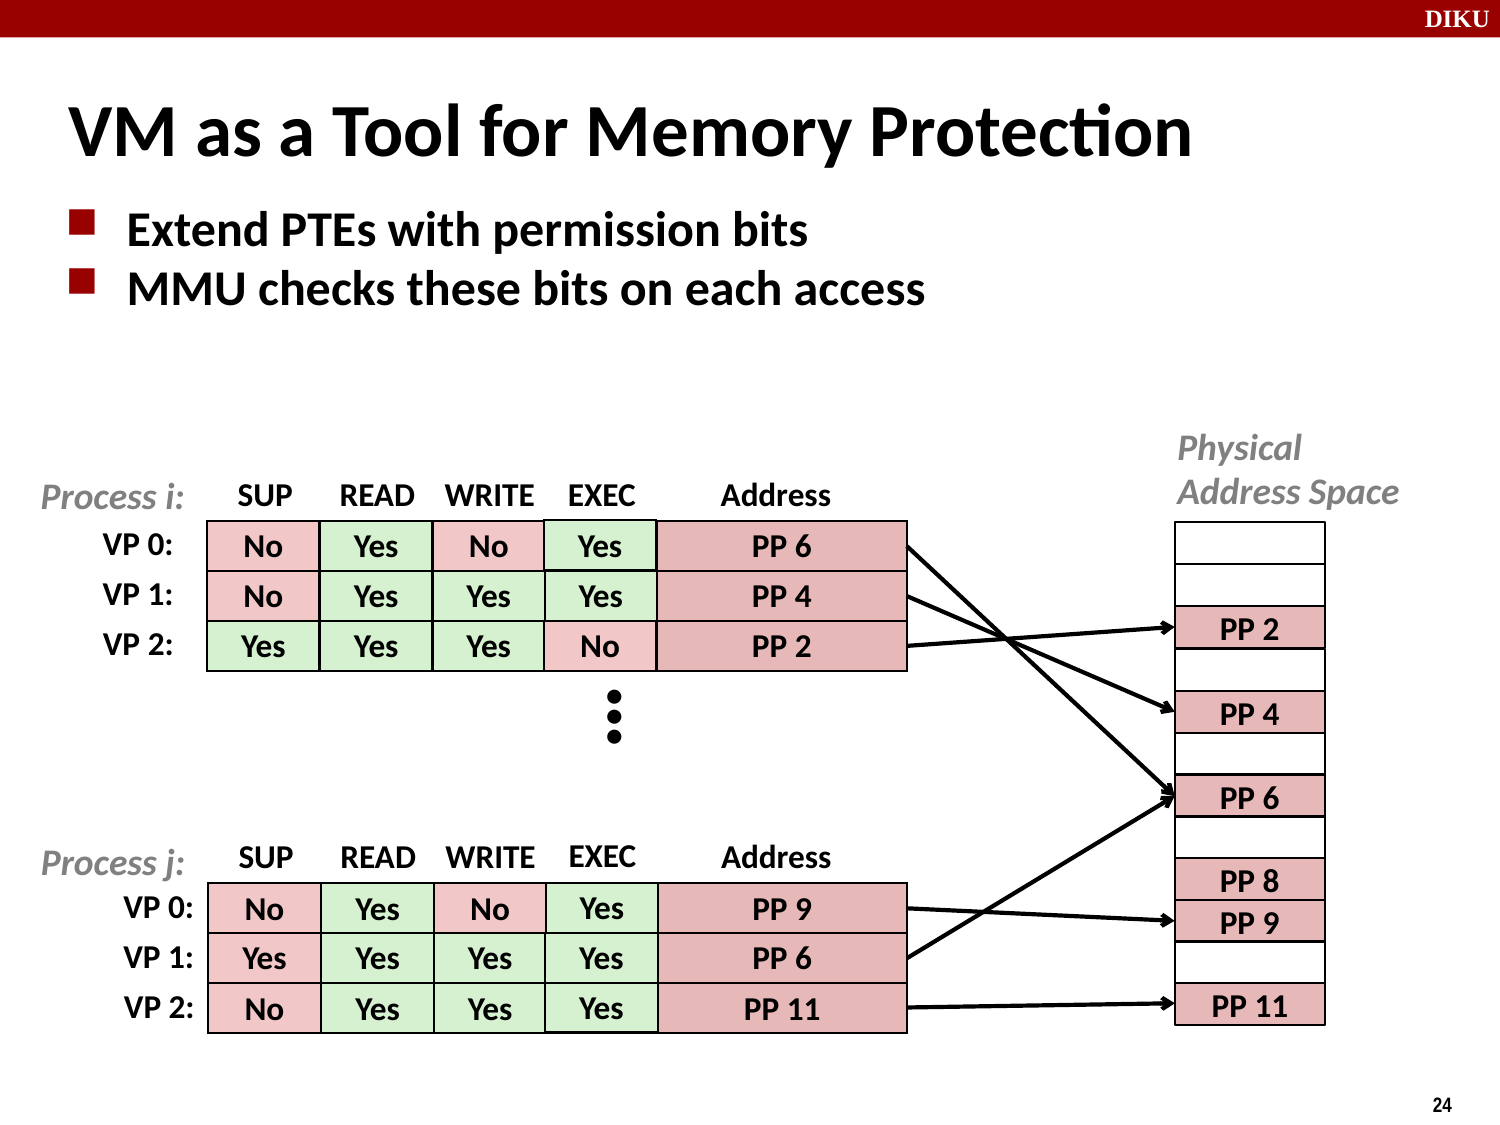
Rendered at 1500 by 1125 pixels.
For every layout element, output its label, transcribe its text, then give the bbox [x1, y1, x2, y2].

text_box PP 9 [1174, 900, 1325, 940]
text_box PP 6 [657, 521, 907, 571]
text_box Yes [432, 571, 544, 621]
text_box PP 4 [1174, 690, 1325, 732]
text_box No [206, 521, 320, 571]
text_box Physical Address Space [1162, 418, 1438, 522]
text_box VP 2: [88, 620, 189, 675]
text_box Yes [320, 521, 432, 571]
text_box PP 6 [658, 933, 908, 983]
text_box PP 4 [658, 571, 907, 621]
text_box SUP [222, 471, 308, 521]
text_box Yes [432, 621, 544, 671]
text_box Yes [206, 621, 320, 671]
text_box READ [324, 471, 429, 521]
text_box Yes [321, 933, 433, 983]
text_box No [210, 883, 321, 933]
text_box Yes [544, 570, 658, 621]
text_box Yes [545, 882, 658, 933]
text_box Yes [544, 520, 657, 571]
text_box Yes [433, 933, 545, 983]
text_box VP 1: [108, 933, 210, 983]
text_box SUP [223, 833, 309, 883]
text_box Address [706, 833, 847, 883]
text_box No [433, 883, 545, 933]
text_box Process i: [25, 470, 200, 531]
text_box VM as a Tool for Memory Protection [53, 62, 1500, 191]
text_box No [432, 521, 544, 571]
text_box PP 11 [1175, 983, 1325, 1025]
text_box • • • [591, 683, 632, 778]
text_box Yes [321, 883, 433, 933]
text_box Address [705, 471, 846, 521]
text_box PP 2 [657, 621, 907, 671]
text_box PP 2 [1174, 606, 1325, 648]
text_box Yes [545, 982, 658, 1033]
text_box VP 0: [87, 520, 189, 570]
text_box Yes [321, 983, 433, 1034]
text_box EXEC [553, 832, 652, 882]
text_box No [210, 983, 321, 1034]
text_box PP 6 [1174, 775, 1325, 815]
text_box WRITE [429, 471, 550, 521]
text_box Yes [320, 621, 432, 671]
text_box No [544, 621, 657, 671]
text_box Extend PTEs with permission bits MMU checks these bits on each access [55, 198, 1419, 350]
text_box READ [325, 833, 430, 883]
text_box Yes [433, 983, 547, 1034]
text_box No [206, 571, 320, 621]
text_box WRITE [430, 833, 551, 883]
text_box PP 9 [658, 883, 908, 933]
text_box Yes [210, 933, 321, 983]
text_box VP 0: [108, 883, 210, 933]
text_box Yes [320, 571, 432, 621]
text_box EXEC [553, 470, 651, 520]
text_box Yes [545, 933, 658, 982]
text_box PP 11 [657, 983, 908, 1034]
text_box VP 1: [87, 570, 189, 625]
text_box Process j: [25, 836, 201, 896]
text_box VP 2: [108, 983, 210, 1038]
text_box PP 8 [1174, 858, 1325, 900]
